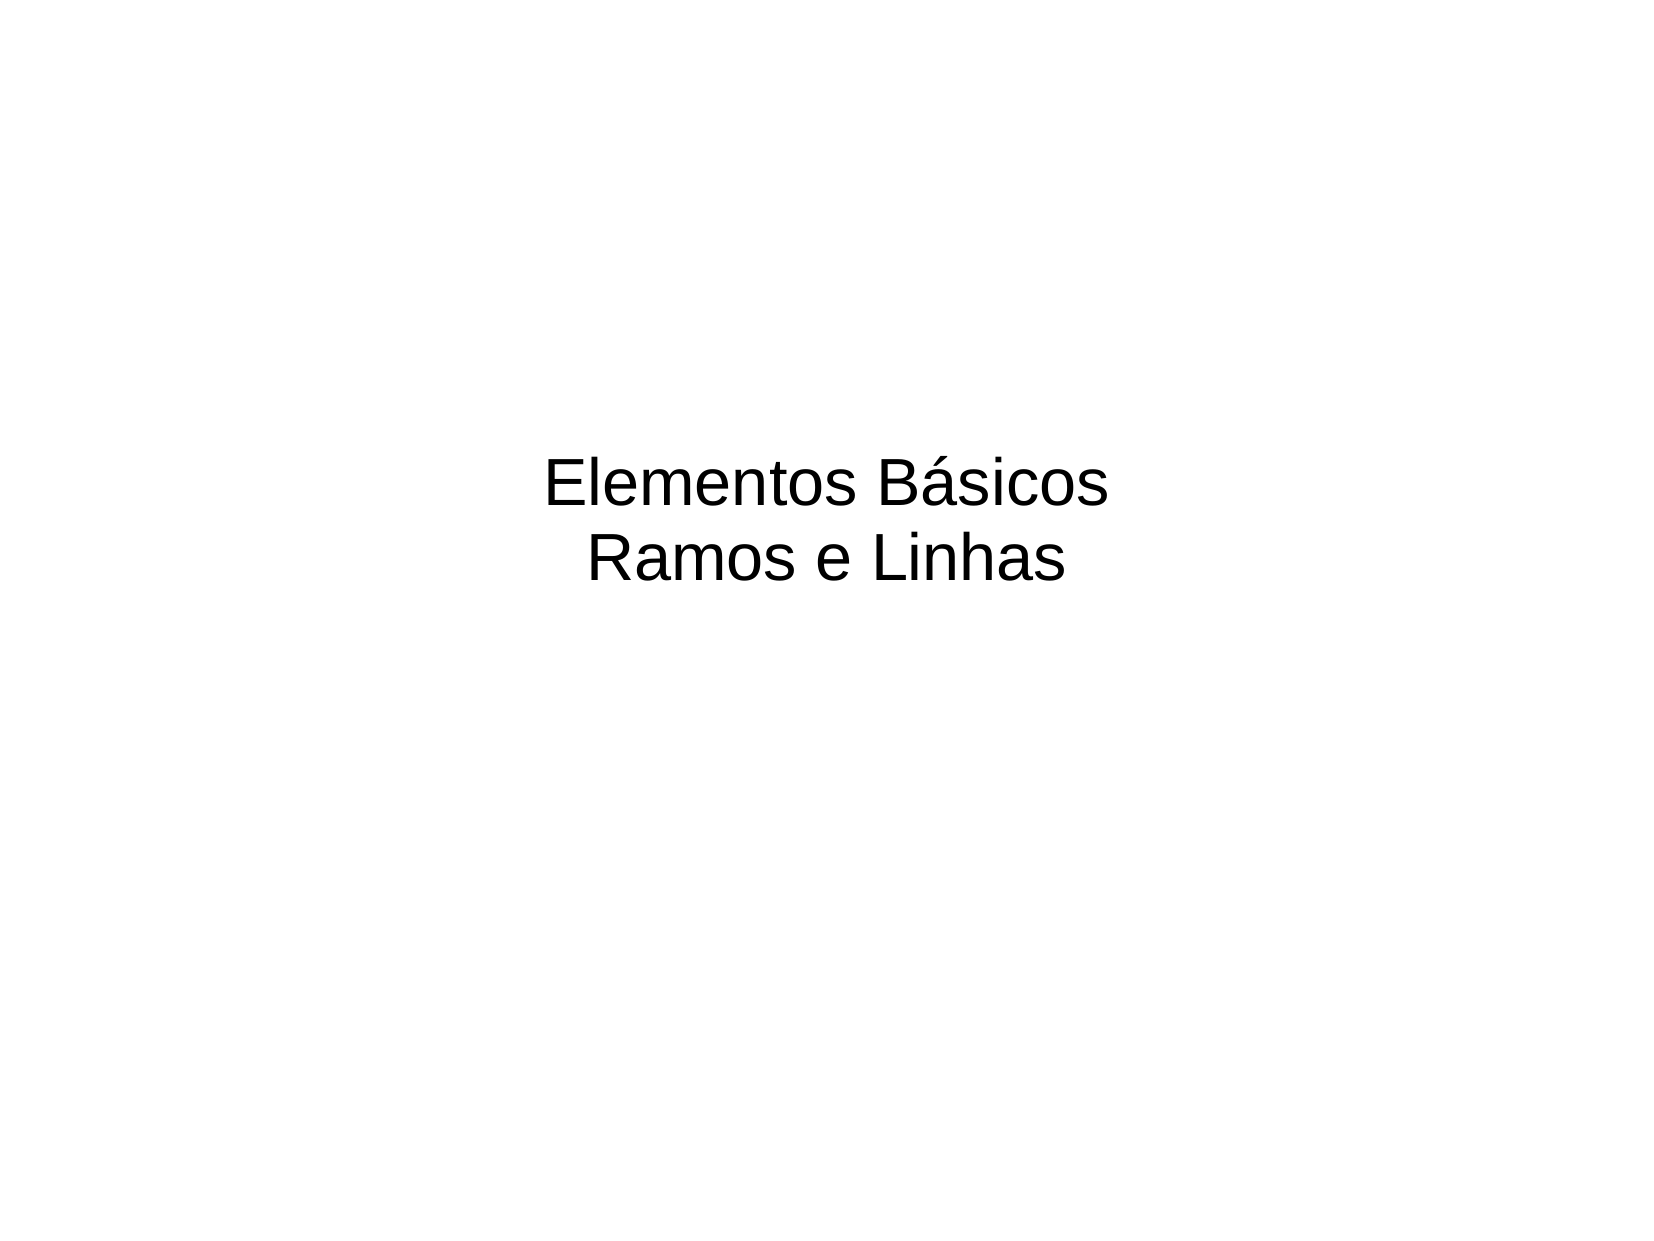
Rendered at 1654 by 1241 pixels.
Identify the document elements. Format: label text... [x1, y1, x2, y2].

subtitle Elementos Básicos Ramos e Linhas [82, 49, 1571, 991]
